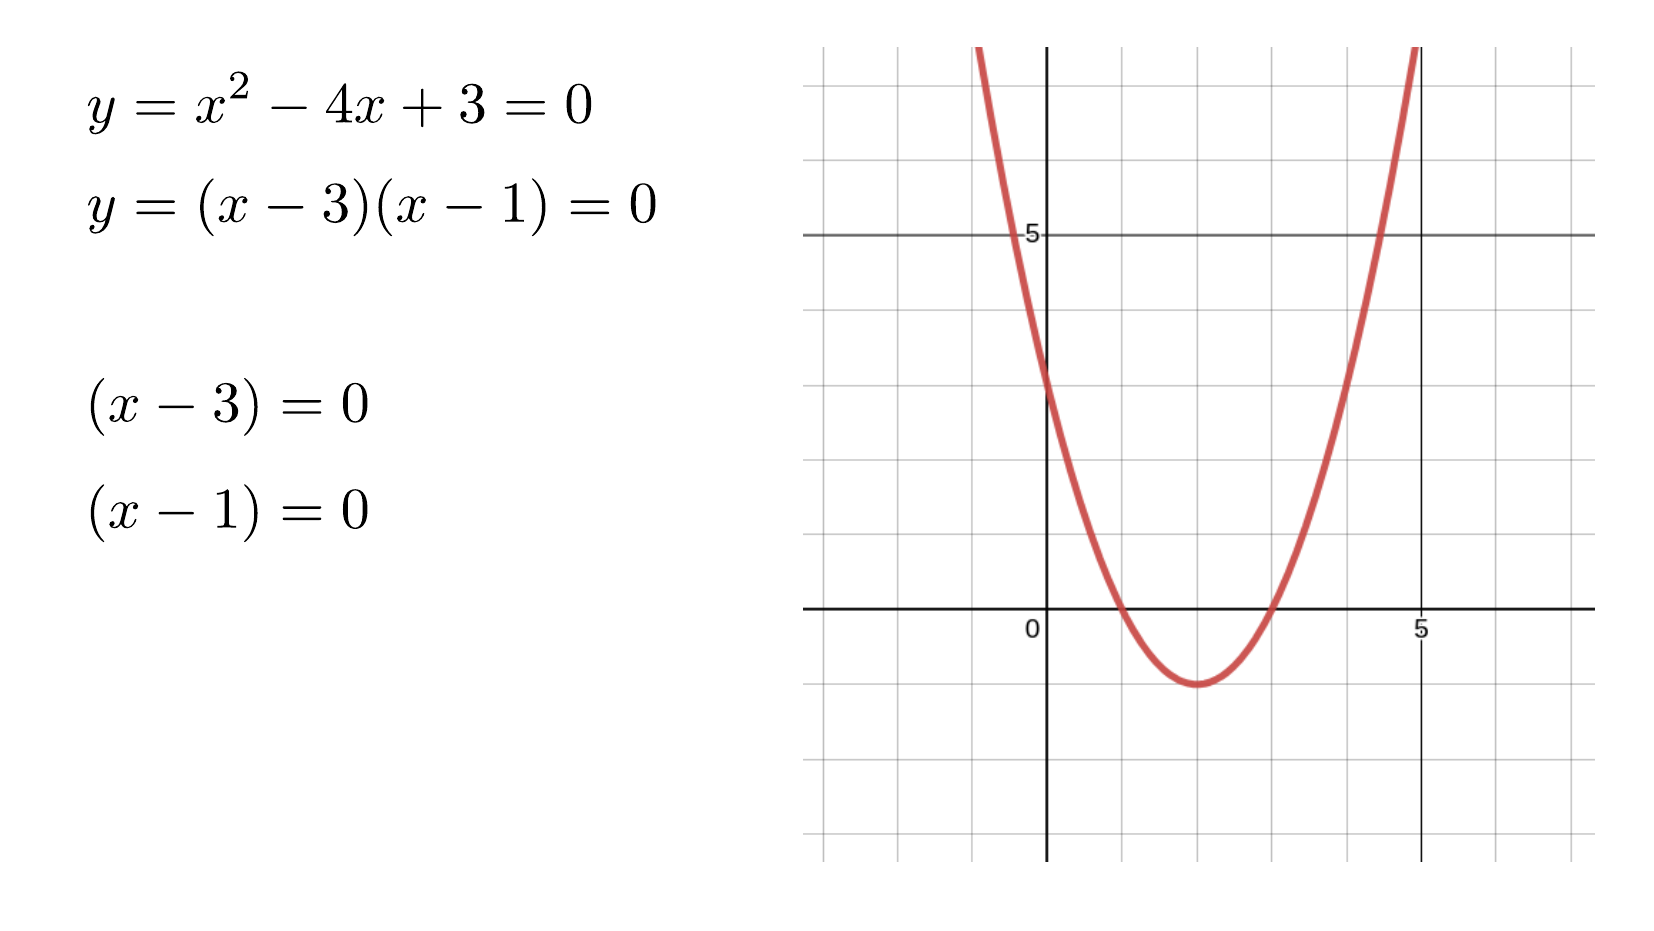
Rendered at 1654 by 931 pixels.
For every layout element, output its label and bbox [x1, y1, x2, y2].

picture [803, 47, 1595, 862]
text_box [88, 178, 656, 237]
text_box [87, 484, 368, 543]
text_box [87, 71, 592, 135]
text_box [87, 377, 368, 436]
